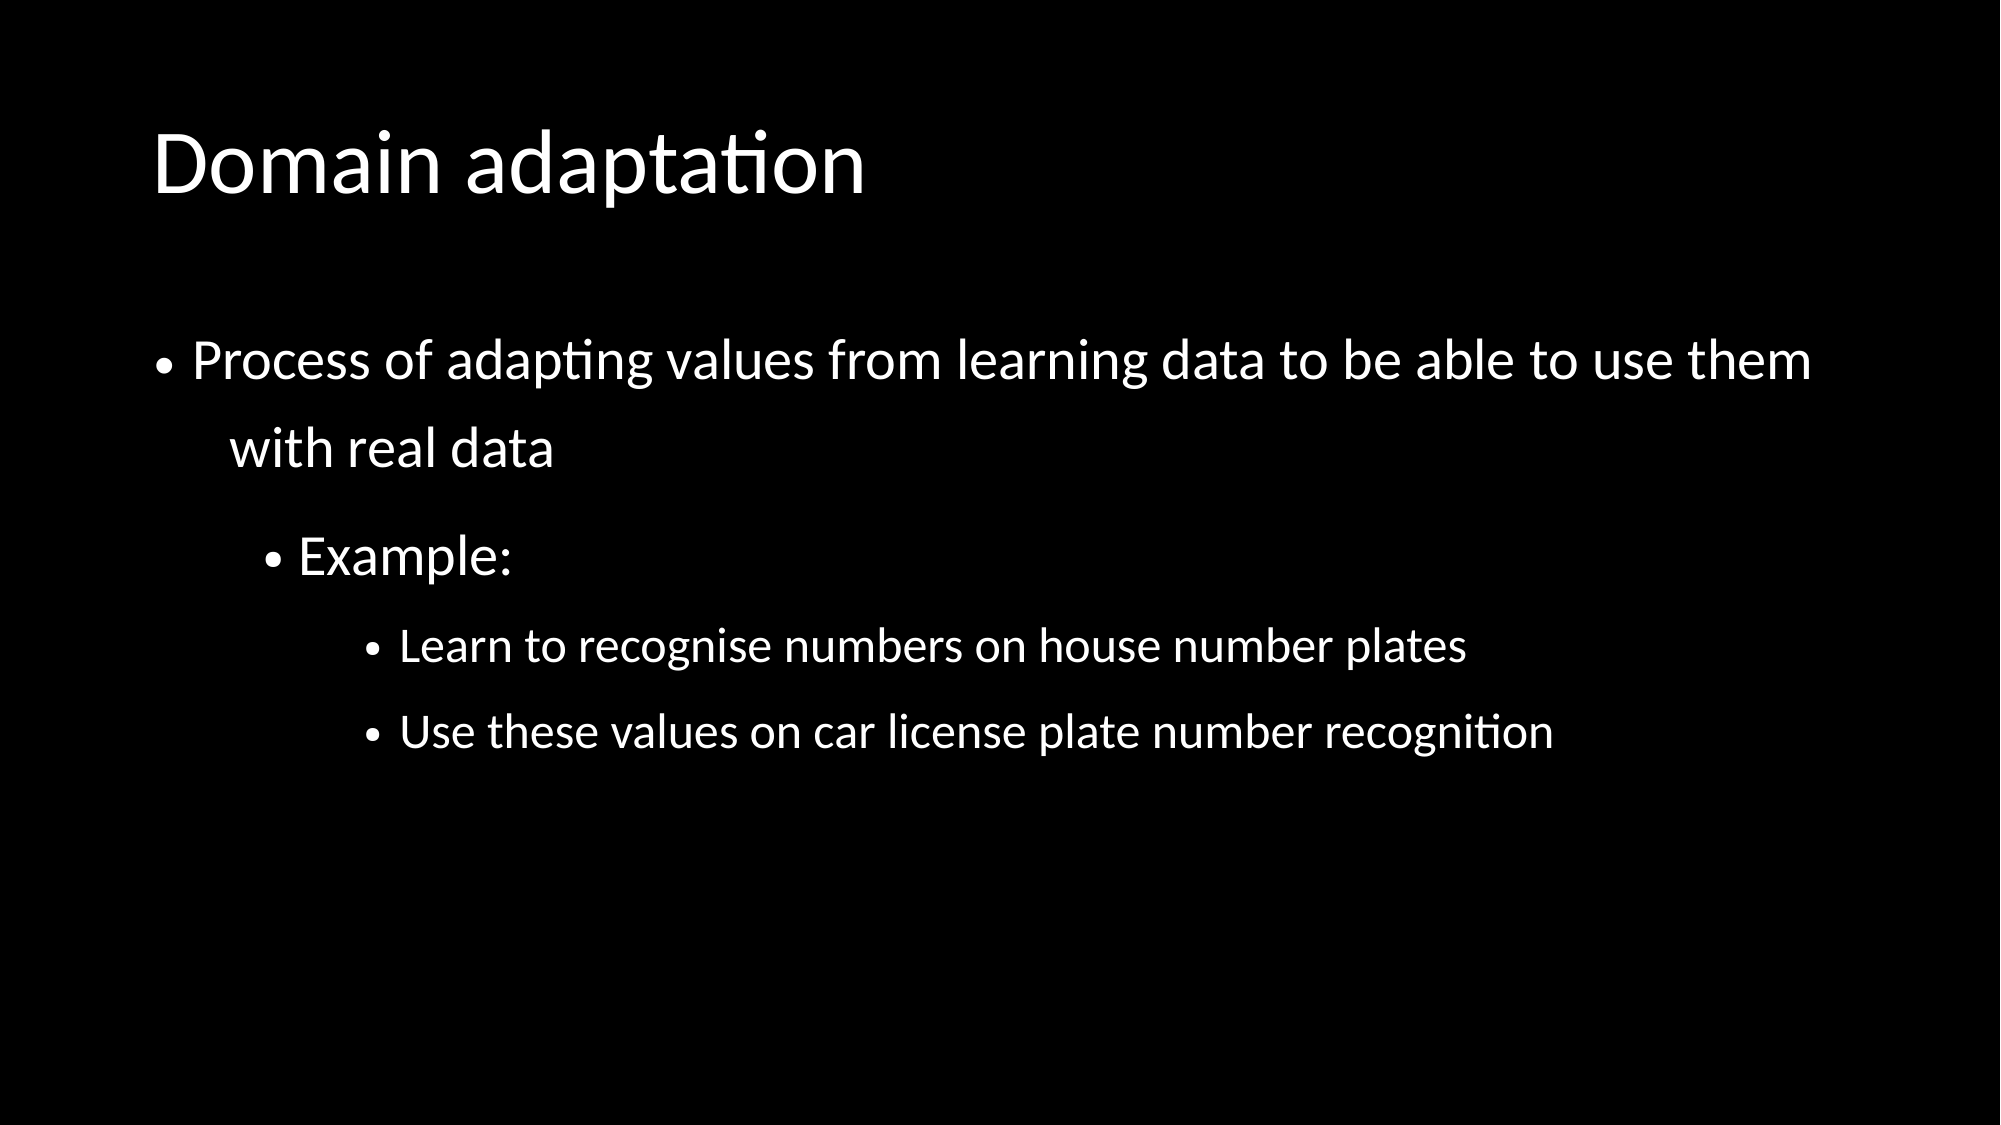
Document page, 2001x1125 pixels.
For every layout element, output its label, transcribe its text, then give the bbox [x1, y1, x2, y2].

list Process of adapting values from learning data to be able to use them with real data Example: Learn to recognise numbers on house number plates Use these values on car license plate number recognition [137, 299, 1863, 1014]
title Domain adaptation [137, 59, 1863, 278]
